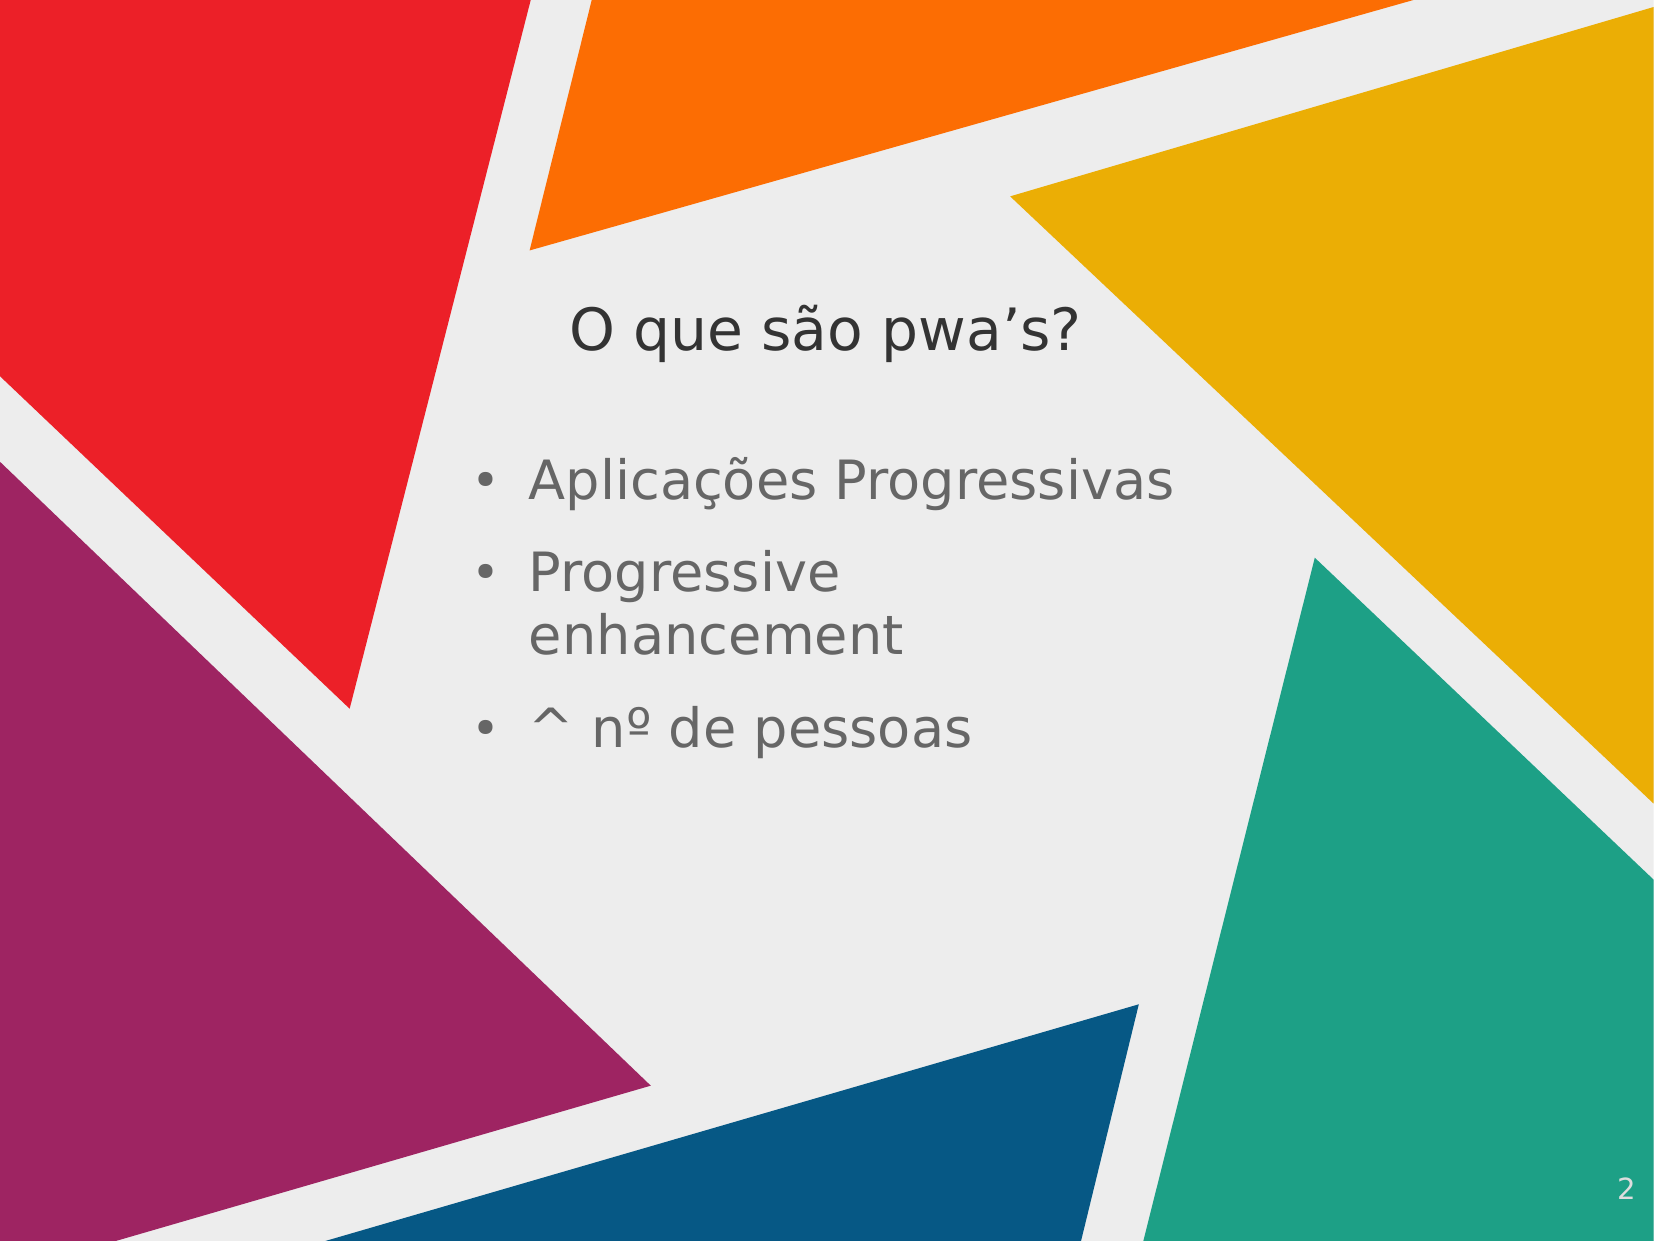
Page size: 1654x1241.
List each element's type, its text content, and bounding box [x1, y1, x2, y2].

list Aplicações Progressivas Progressive enhancement ^ nº de pessoas [458, 448, 1182, 1006]
title O que são pwa’s? [467, 226, 1185, 434]
